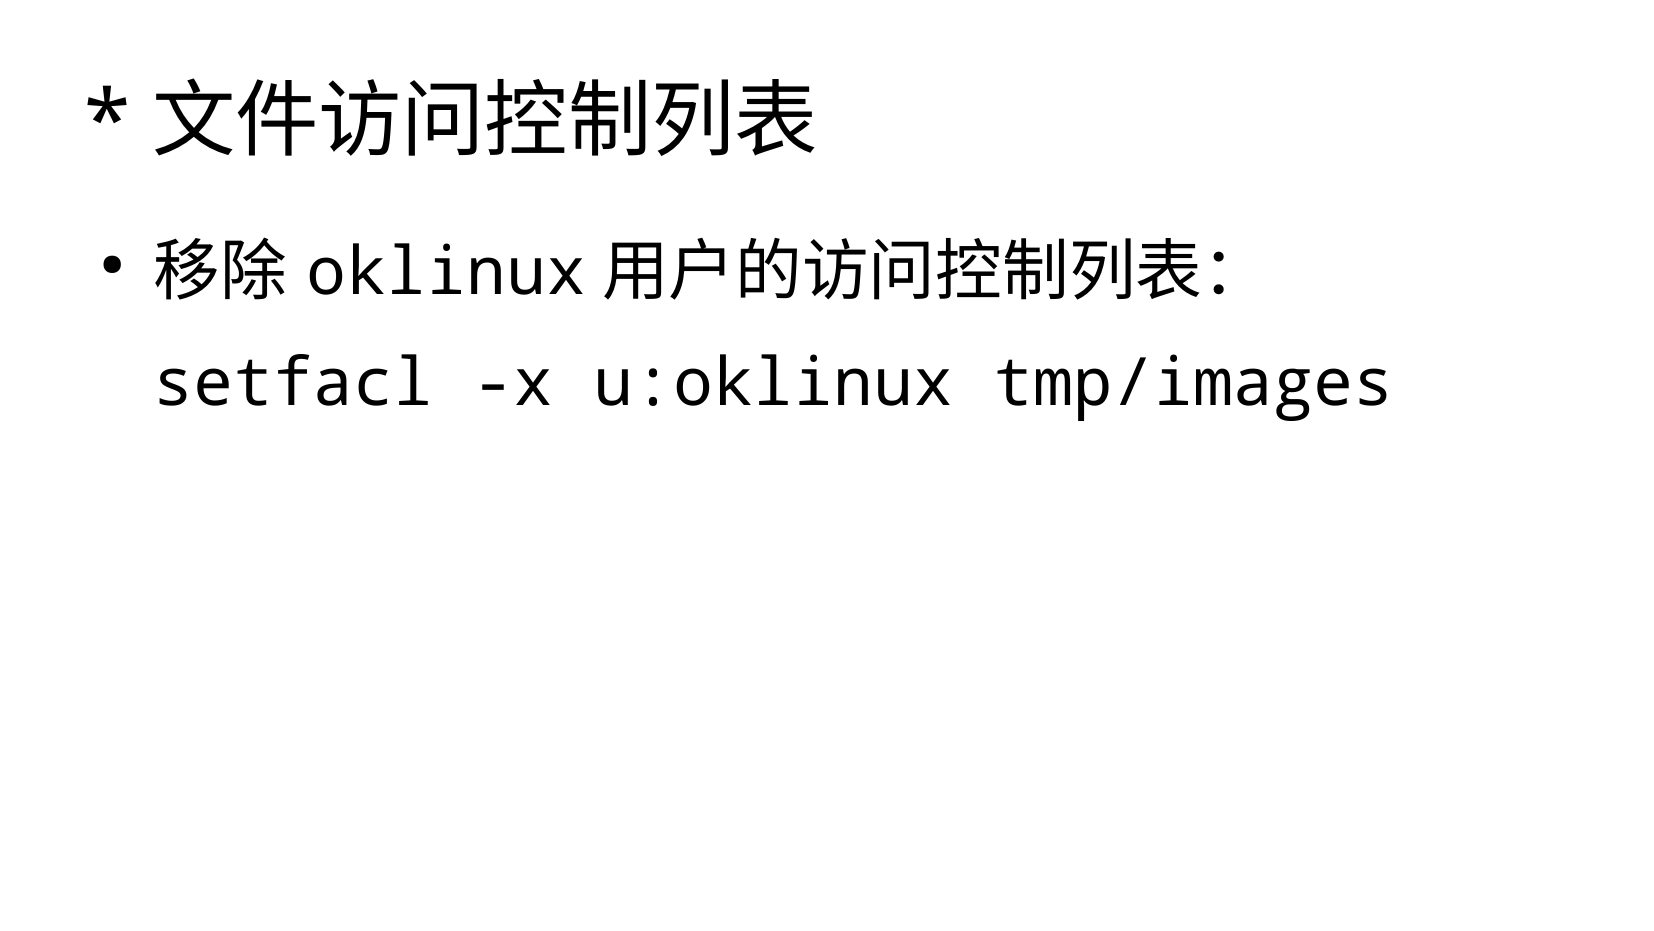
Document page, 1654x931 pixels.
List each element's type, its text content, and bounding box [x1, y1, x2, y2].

title *文件访问控制列表 [82, 37, 1571, 189]
list 移除oklinux用户的访问控制列表： setfacl -x u:oklinux tmp/images [82, 217, 1571, 758]
